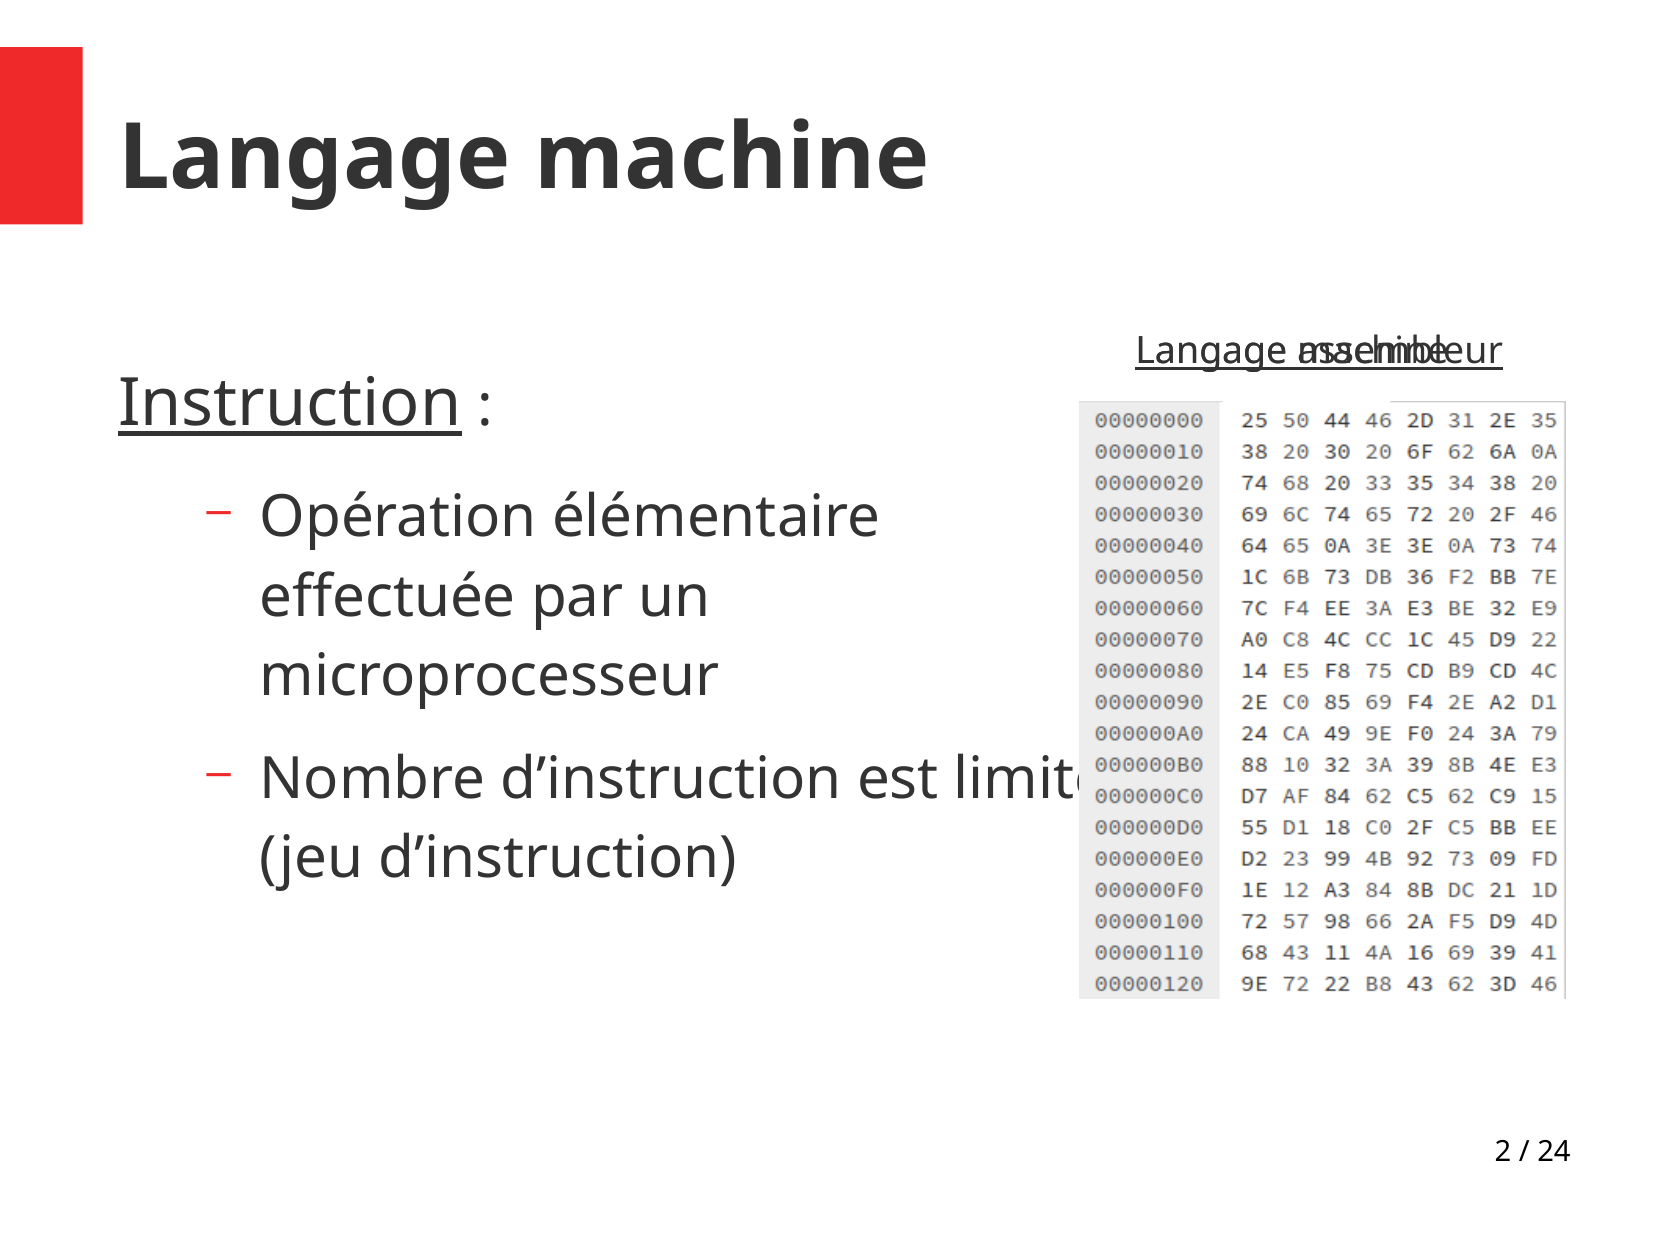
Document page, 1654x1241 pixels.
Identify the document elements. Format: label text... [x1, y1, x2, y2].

title Langage machine [118, 49, 1571, 257]
picture [1079, 401, 1566, 999]
list Instruction : Opération élémentaire effectuée par un microprocesseur Nombre d’instruction est limité (jeu d’instruction) [118, 354, 1136, 1074]
list Langage machine [1135, 324, 1654, 468]
